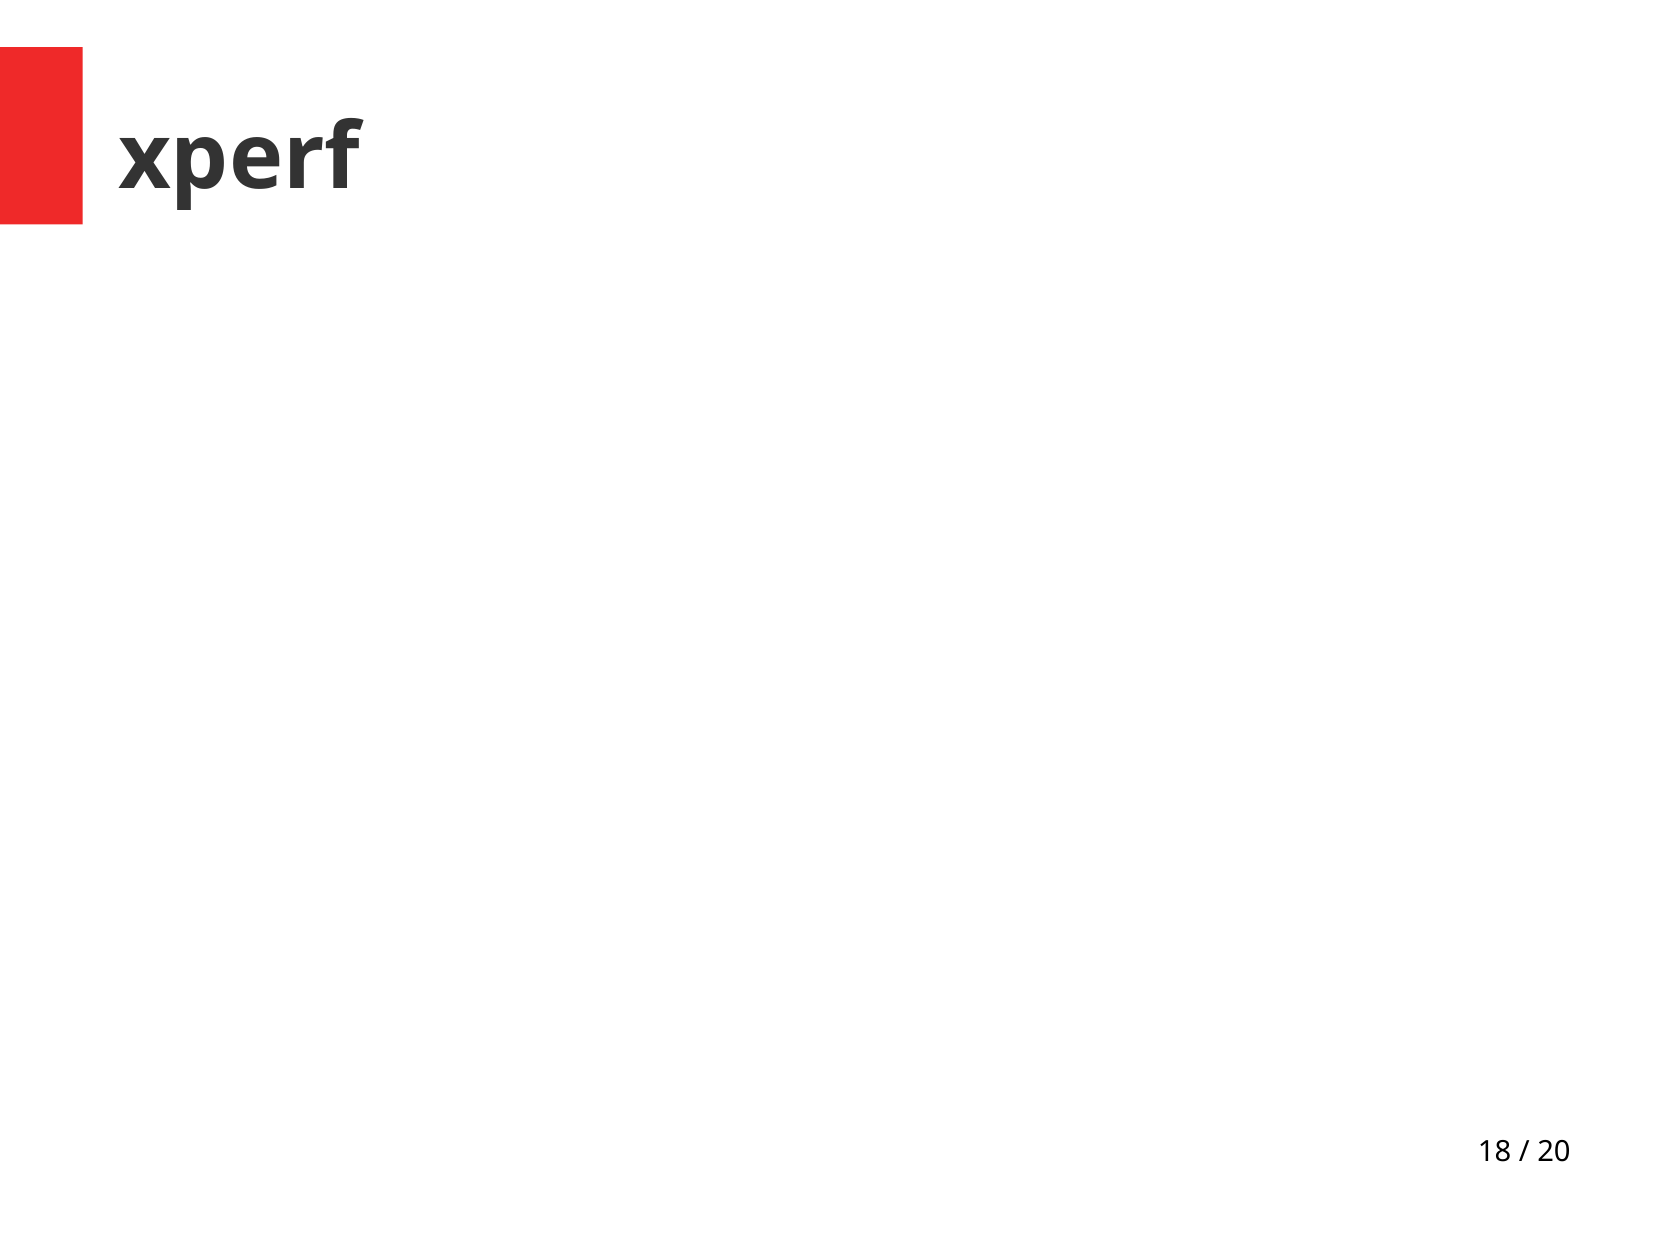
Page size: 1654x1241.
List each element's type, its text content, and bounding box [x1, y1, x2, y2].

title xperf [118, 49, 1571, 257]
